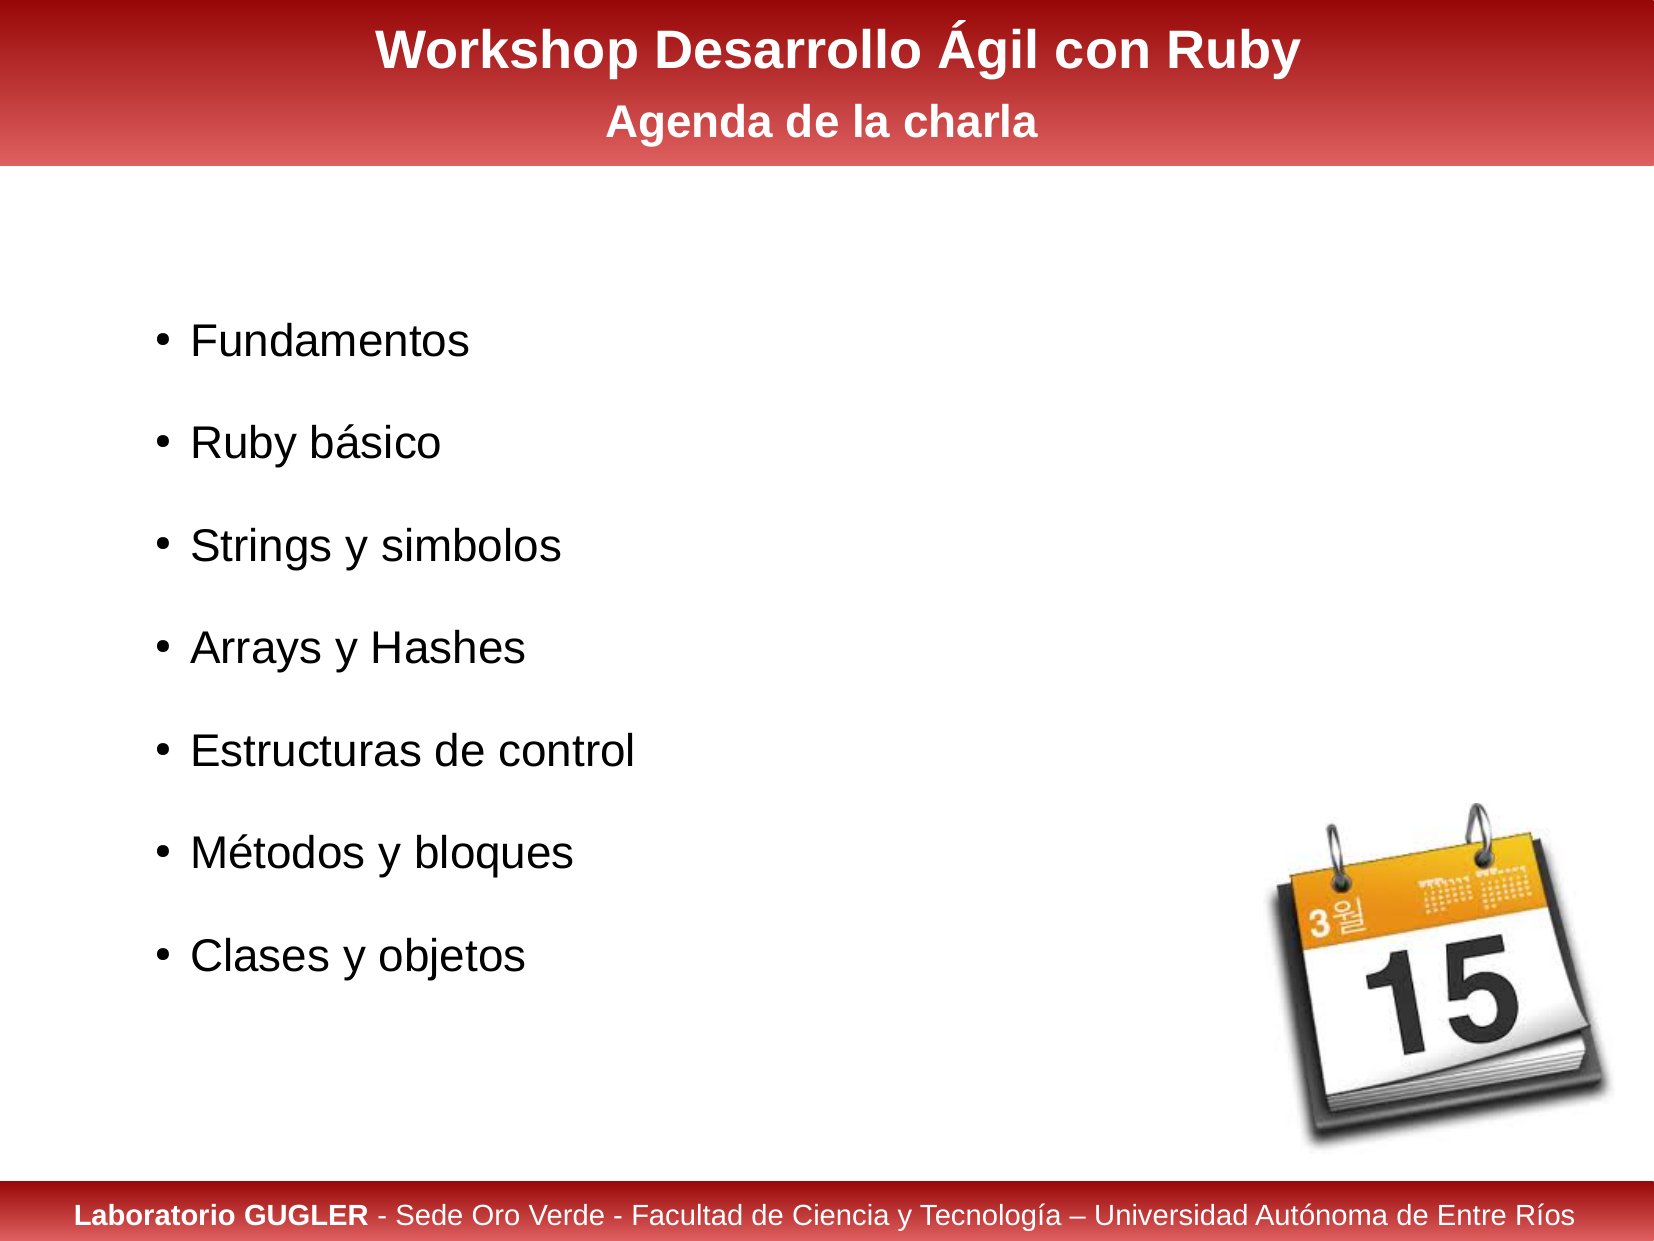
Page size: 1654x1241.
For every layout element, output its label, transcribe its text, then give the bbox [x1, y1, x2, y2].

text_box Workshop Desarrollo Ágil con Ruby [360, 11, 1341, 88]
text_box [0, 0, 1654, 166]
text_box Agenda de la charla [590, 88, 1063, 155]
picture [1263, 803, 1616, 1154]
text_box Laboratorio GUGLER - Sede Oro Verde - Facultad de Ciencia y Tecnología – Universidad Autónoma de Entre Ríos [59, 1191, 1595, 1240]
text_box [0, 1181, 1654, 1241]
text_box Fundamentos Ruby básico Strings y simbolos Arrays y Hashes Estructuras de control Métodos y bloques Clases y objetos [139, 307, 652, 989]
